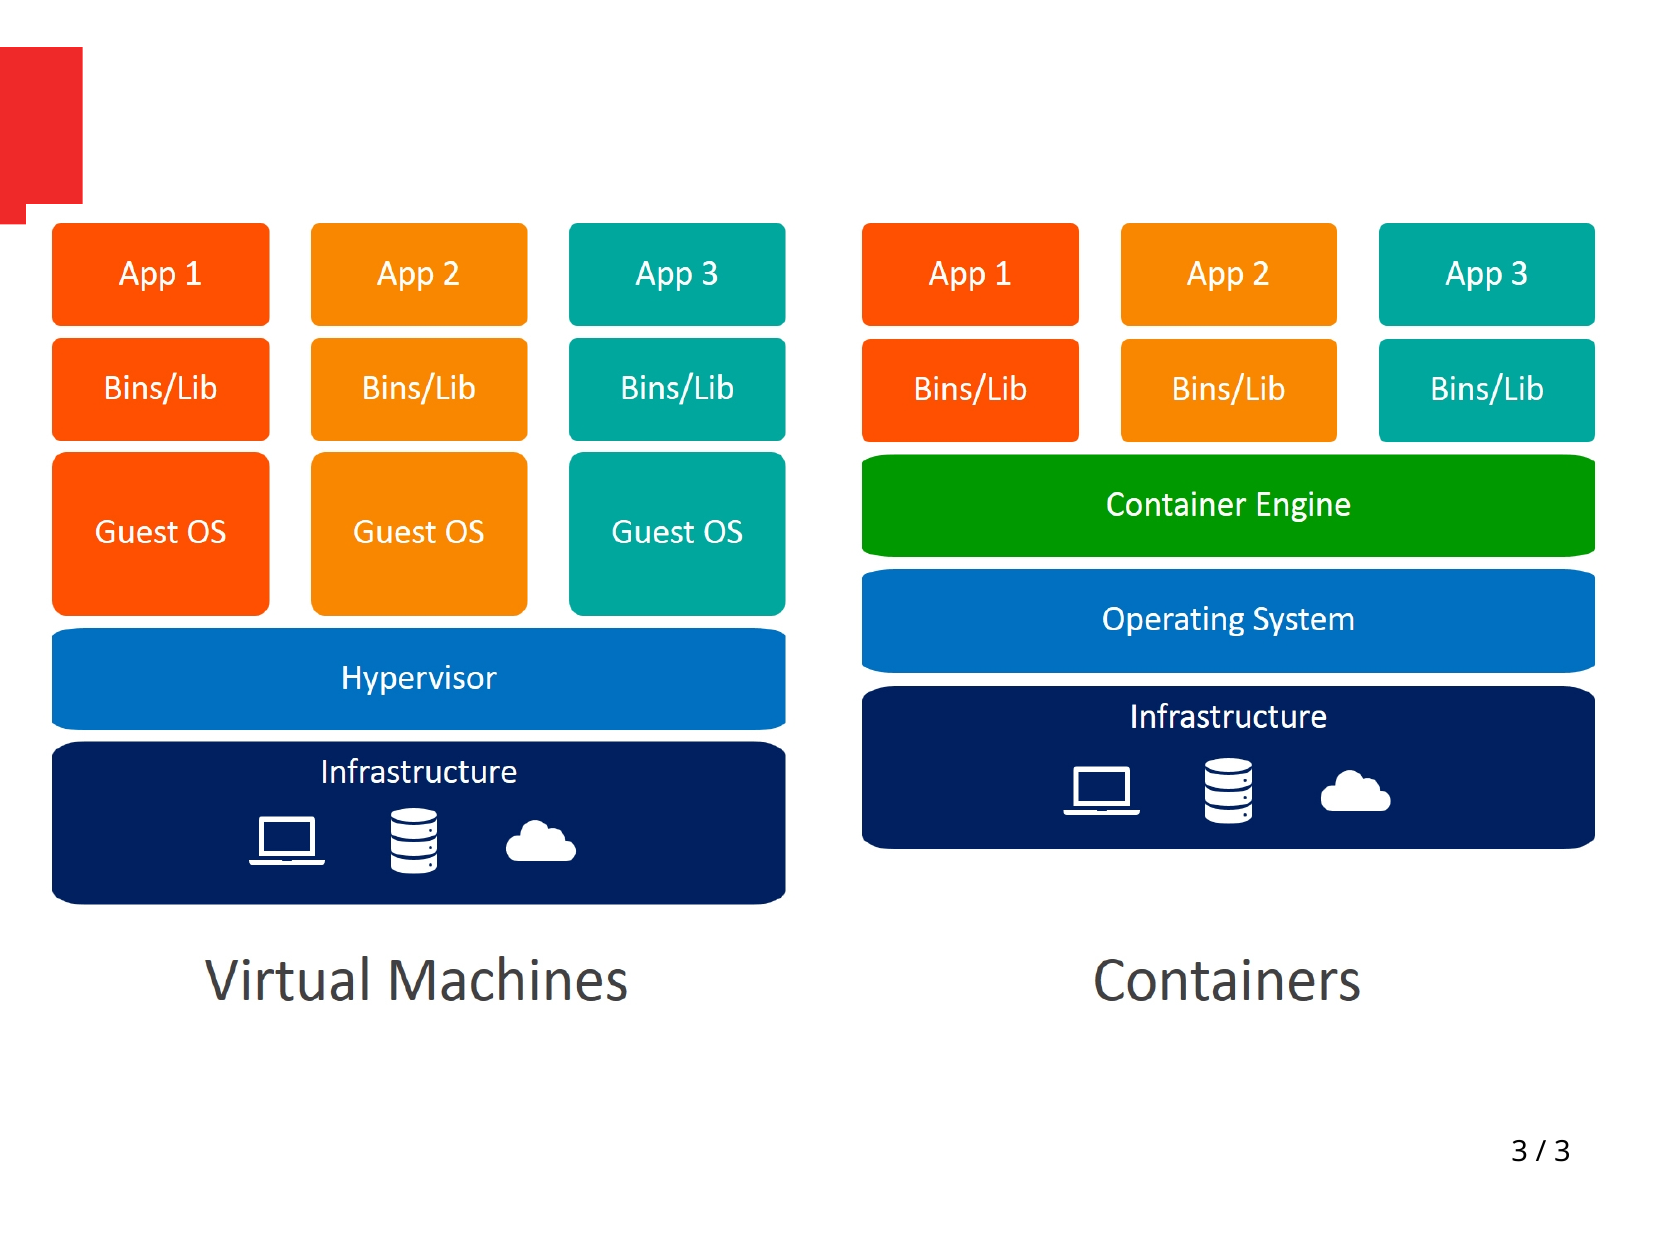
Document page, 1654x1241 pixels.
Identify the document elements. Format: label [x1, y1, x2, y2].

picture [26, 204, 1619, 1042]
